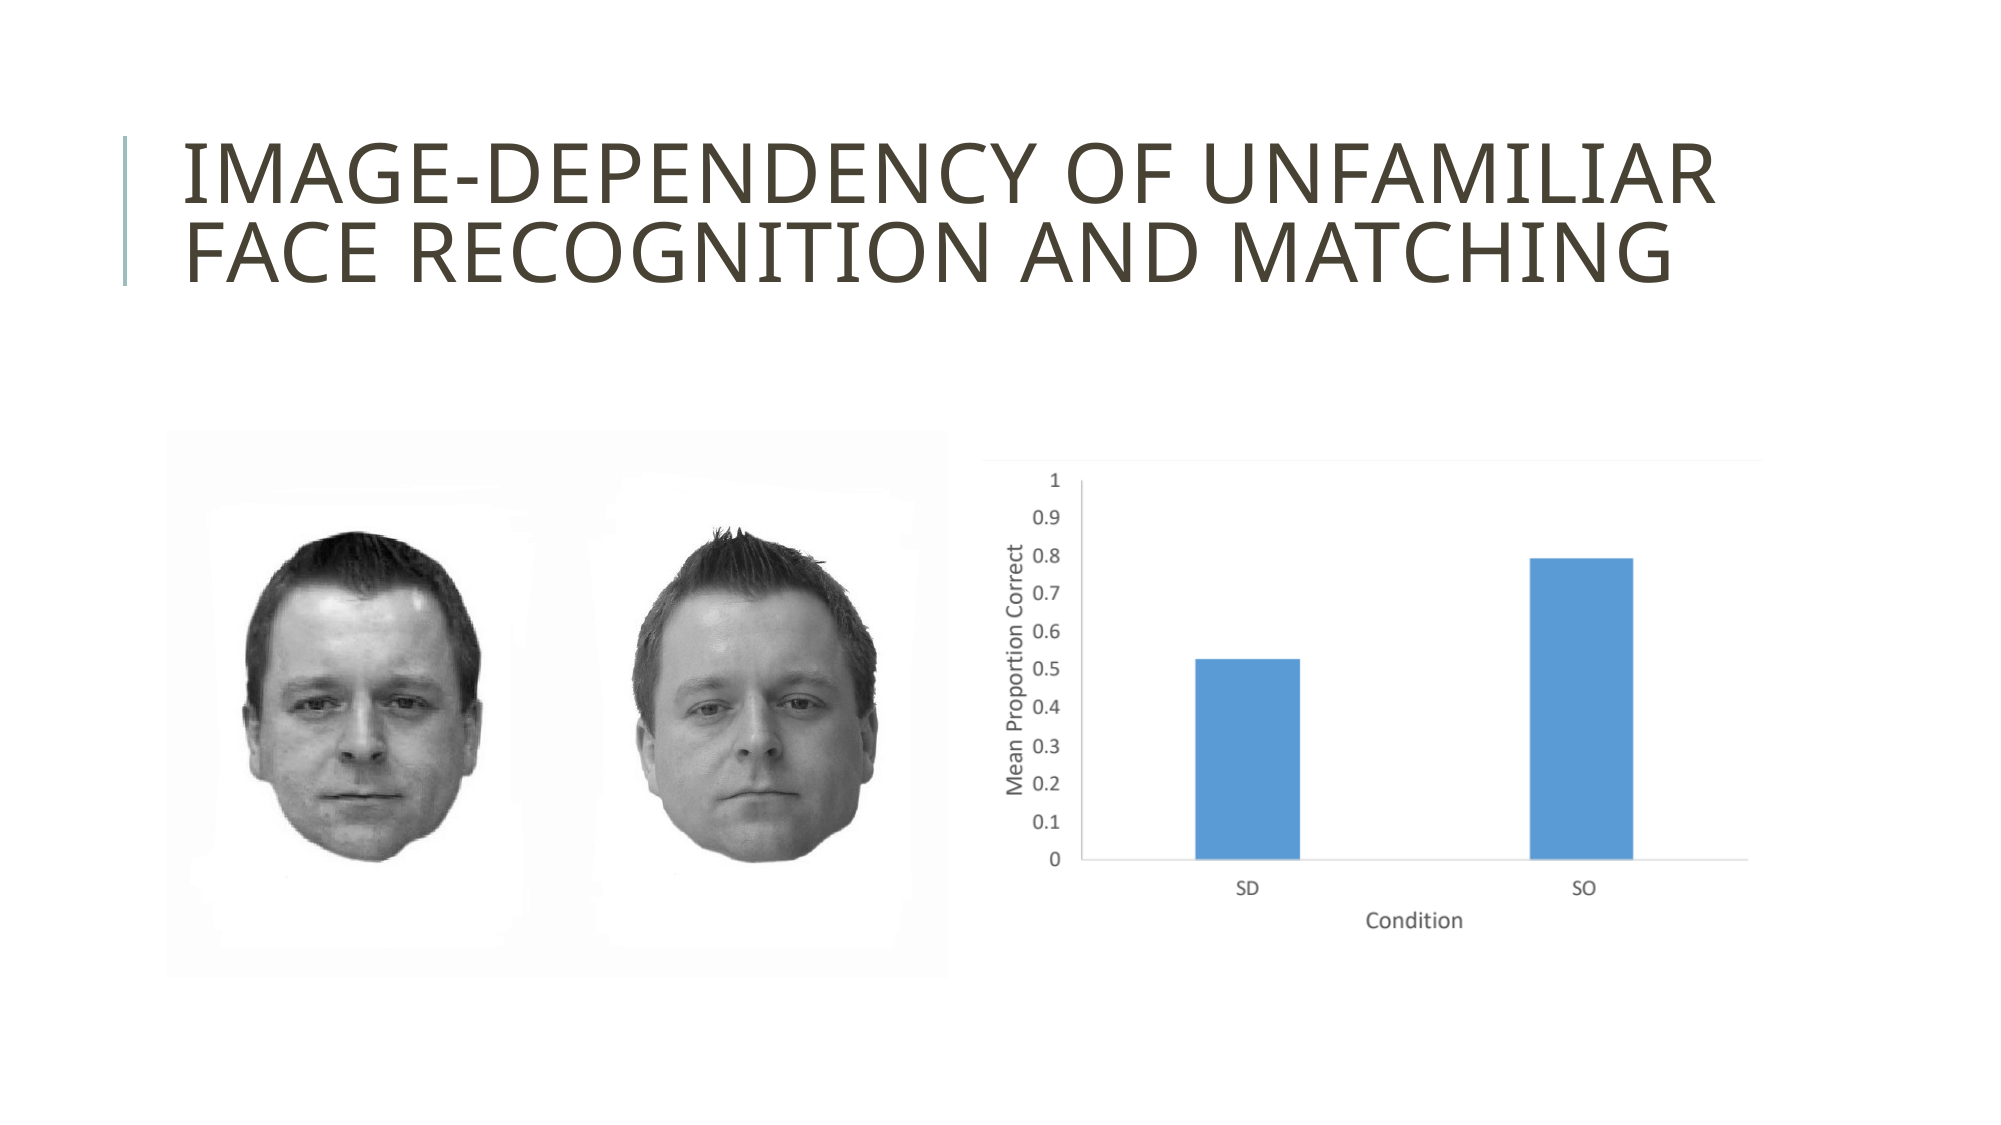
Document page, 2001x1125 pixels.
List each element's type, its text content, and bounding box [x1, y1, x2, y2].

picture [982, 459, 1763, 951]
title Image-dependency of unfamiliar face recognition and matching [168, 96, 1763, 342]
picture [167, 431, 948, 978]
